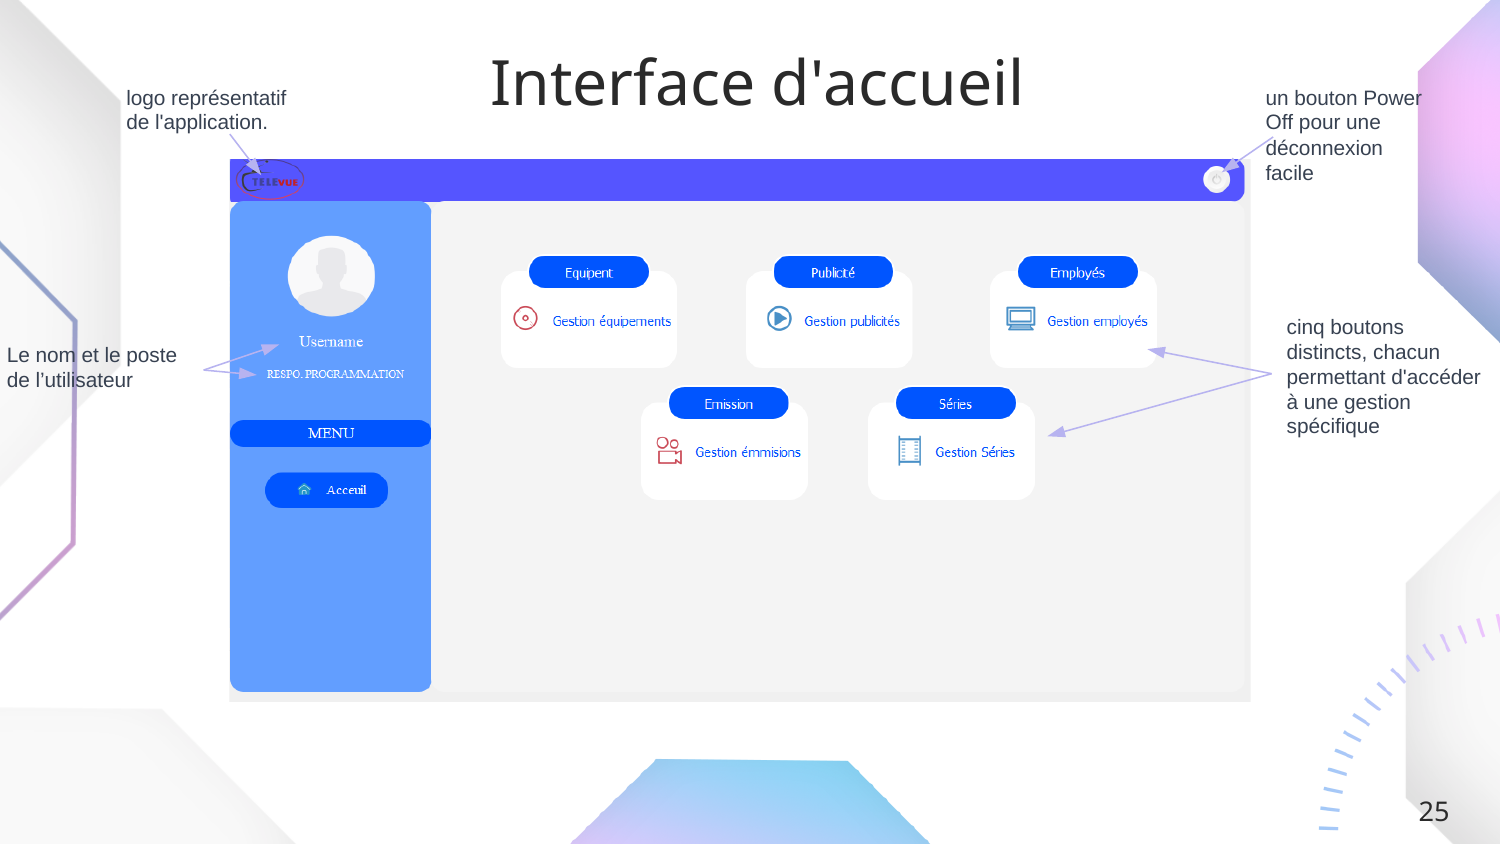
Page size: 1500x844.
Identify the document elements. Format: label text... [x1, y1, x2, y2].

text_box logo représentatif de l'application. [111, 69, 324, 105]
text_box cinq boutons distincts, chacun permettant d'accéder à une gestion spécifique [1271, 298, 1500, 450]
picture [229, 159, 1251, 702]
title Interface d'accueil [118, 27, 1382, 122]
text_box un bouton Power Off pour une déconnexion facile [1250, 69, 1442, 204]
text_box Le nom et le poste de l’utilisateur [0, 326, 204, 414]
slide_number 26 [1403, 779, 1494, 844]
